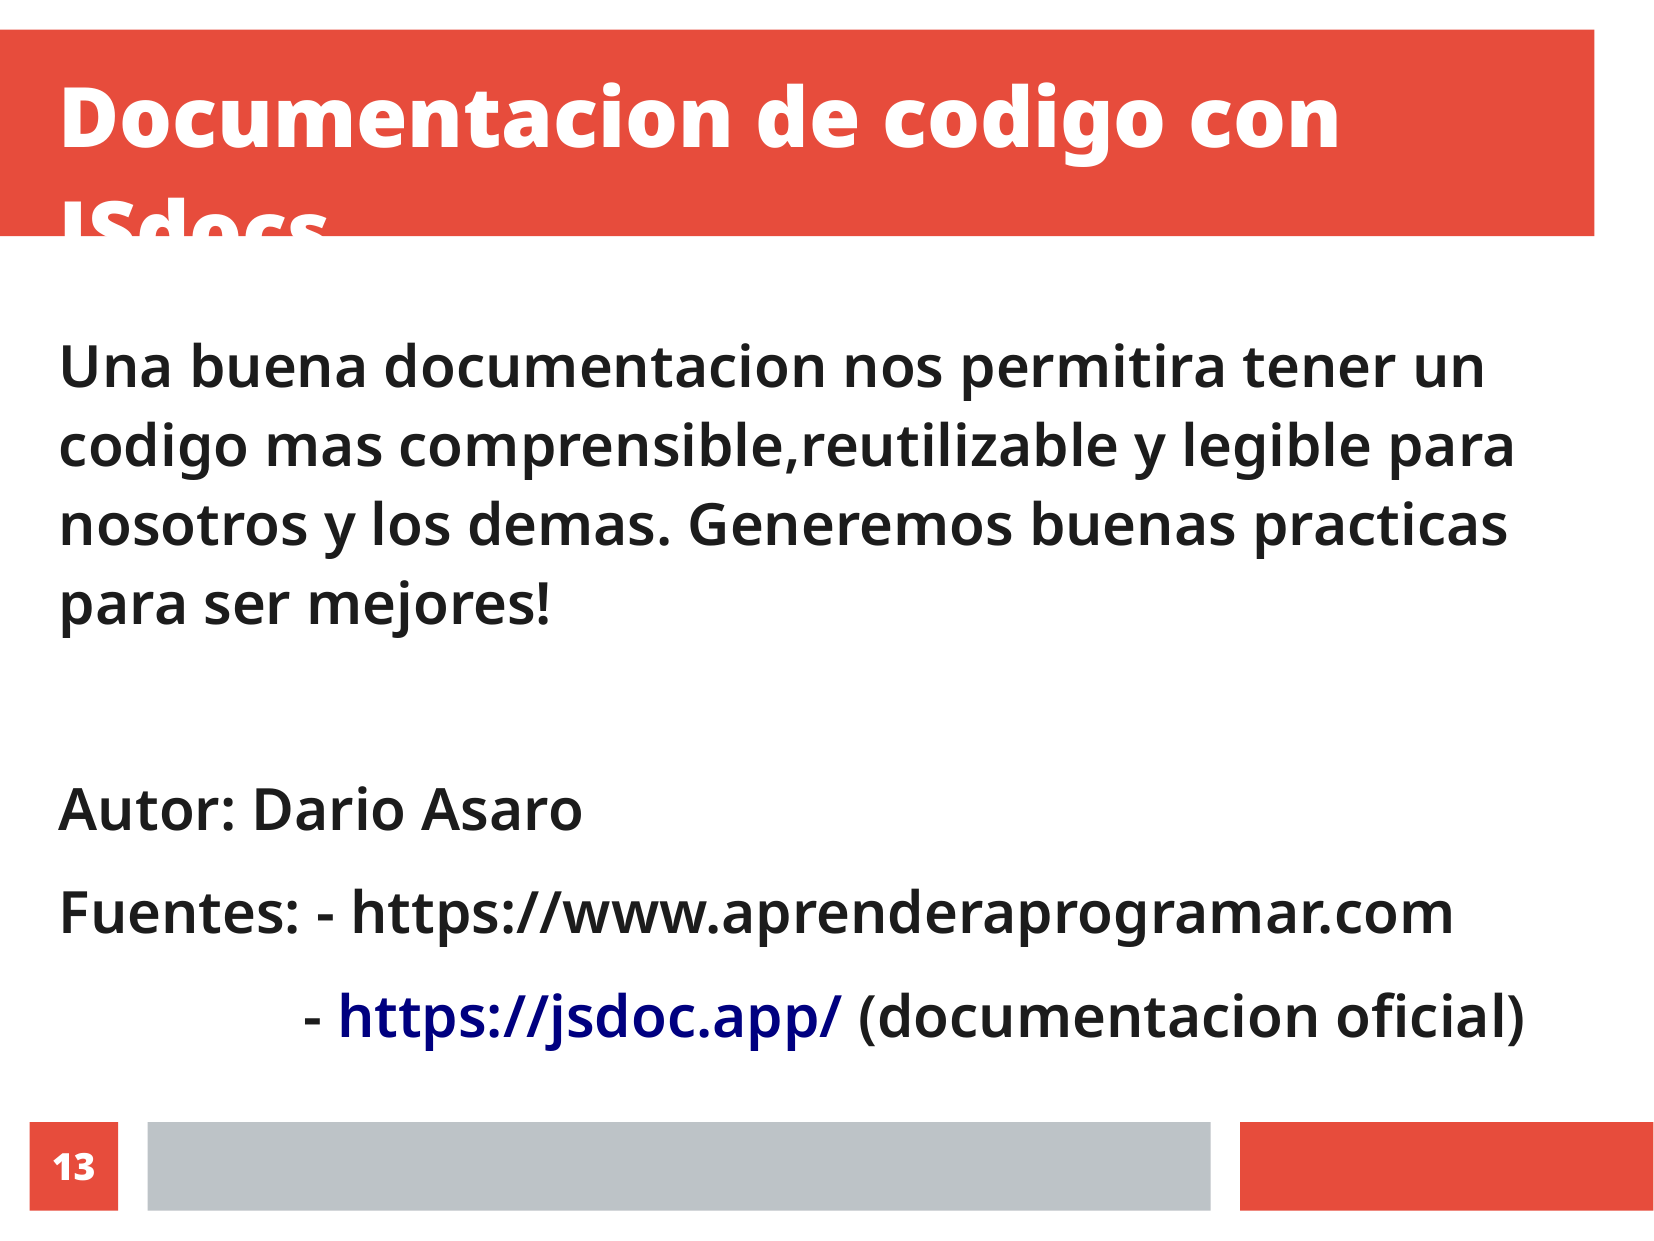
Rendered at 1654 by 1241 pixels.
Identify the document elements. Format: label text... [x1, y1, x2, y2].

title Documentacion de codigo con JSdocs [59, 59, 1595, 207]
list Una buena documentacion nos permitira tener un codigo mas comprensible,reutilizable y legible para nosotros y los demas. Generemos buenas practicas para ser mejores! Autor: Dario Asaro Fuentes: - https://www.aprenderaprogramar.com - https://jsdoc.app/ (documentacion oficial) [59, 324, 1565, 1093]
